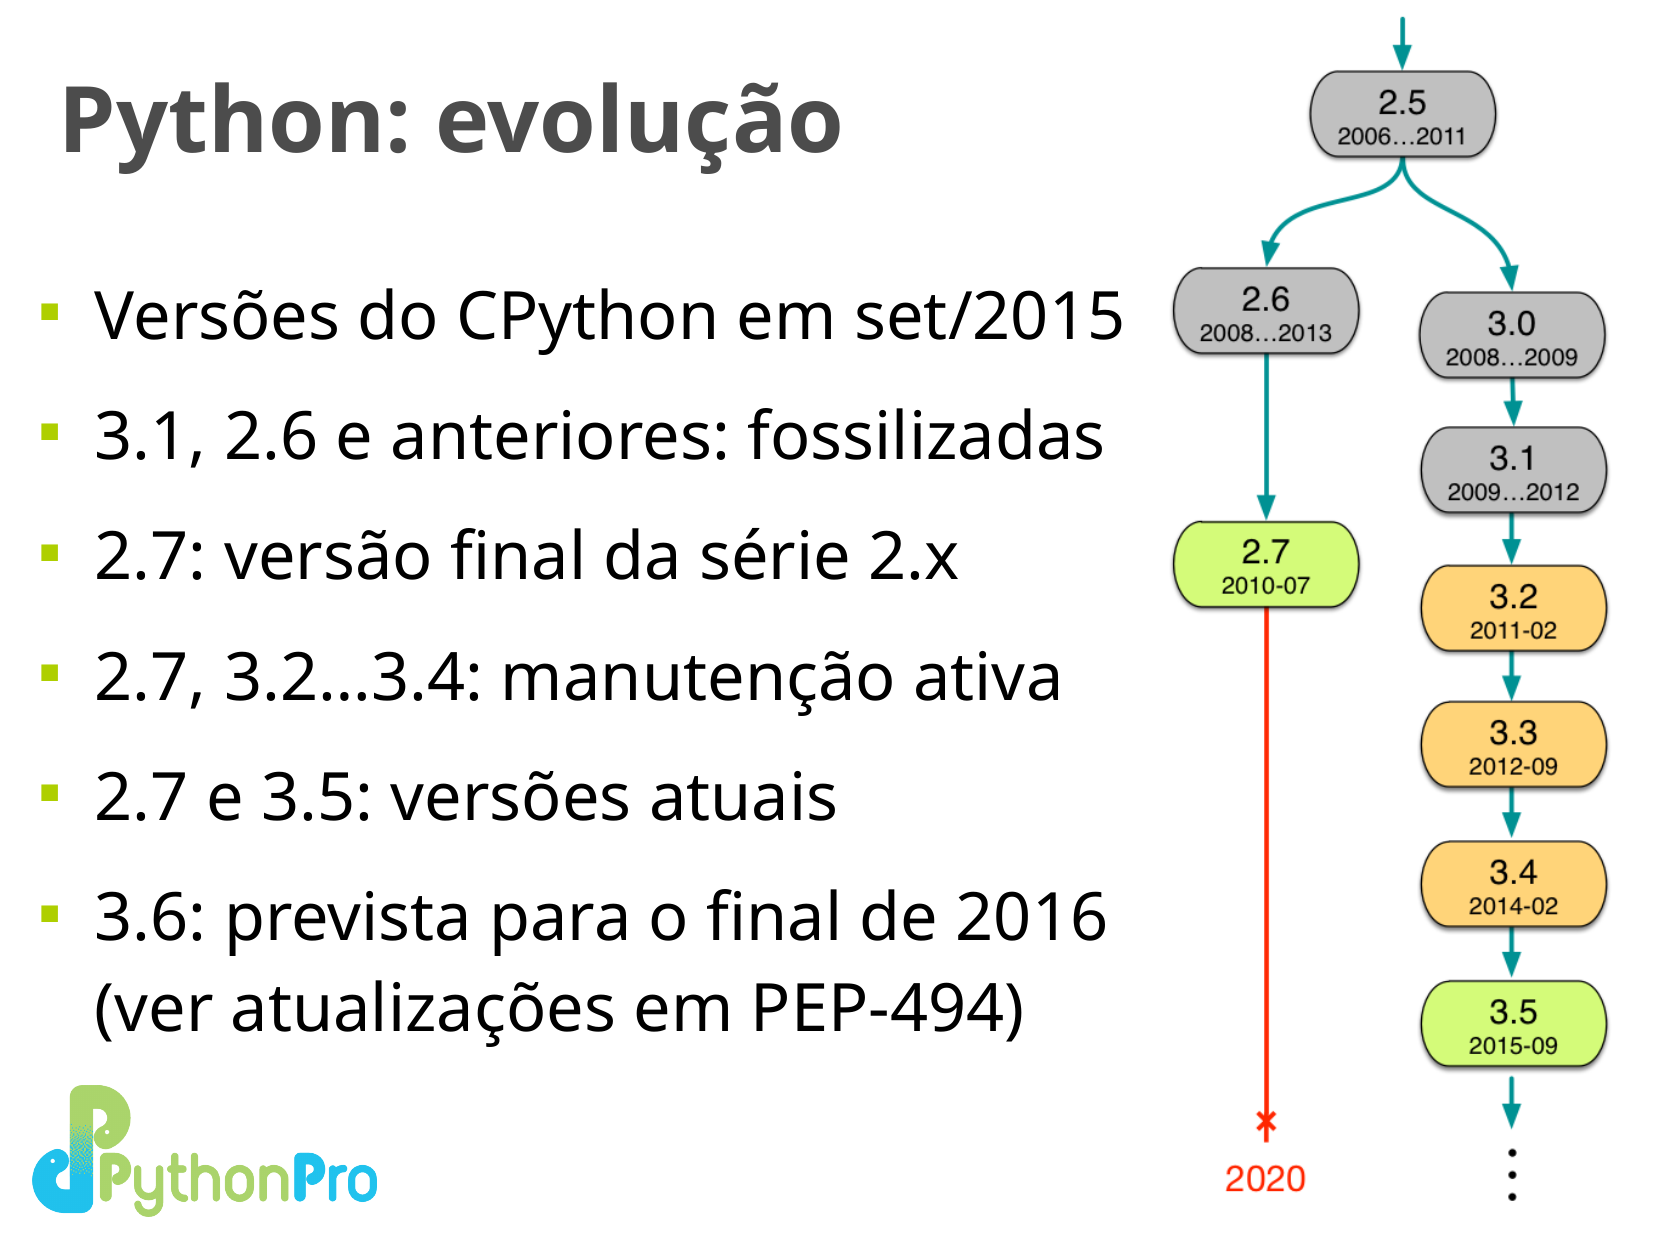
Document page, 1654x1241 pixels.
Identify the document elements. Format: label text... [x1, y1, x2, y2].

picture [32, 1087, 377, 1217]
picture [1150, 0, 1630, 1241]
title Python: evolução [59, 13, 922, 222]
list Versões do CPython em set/2015 3.1, 2.6 e anteriores: fossilizadas 2.7: versão final da série 2.x 2.7, 3.2…3.4: manutenção ativa 2.7 e 3.5: versões atuais 3.6: prevista para o final de 2016 (ver atualizações em PEP-494) [23, 268, 1146, 1087]
